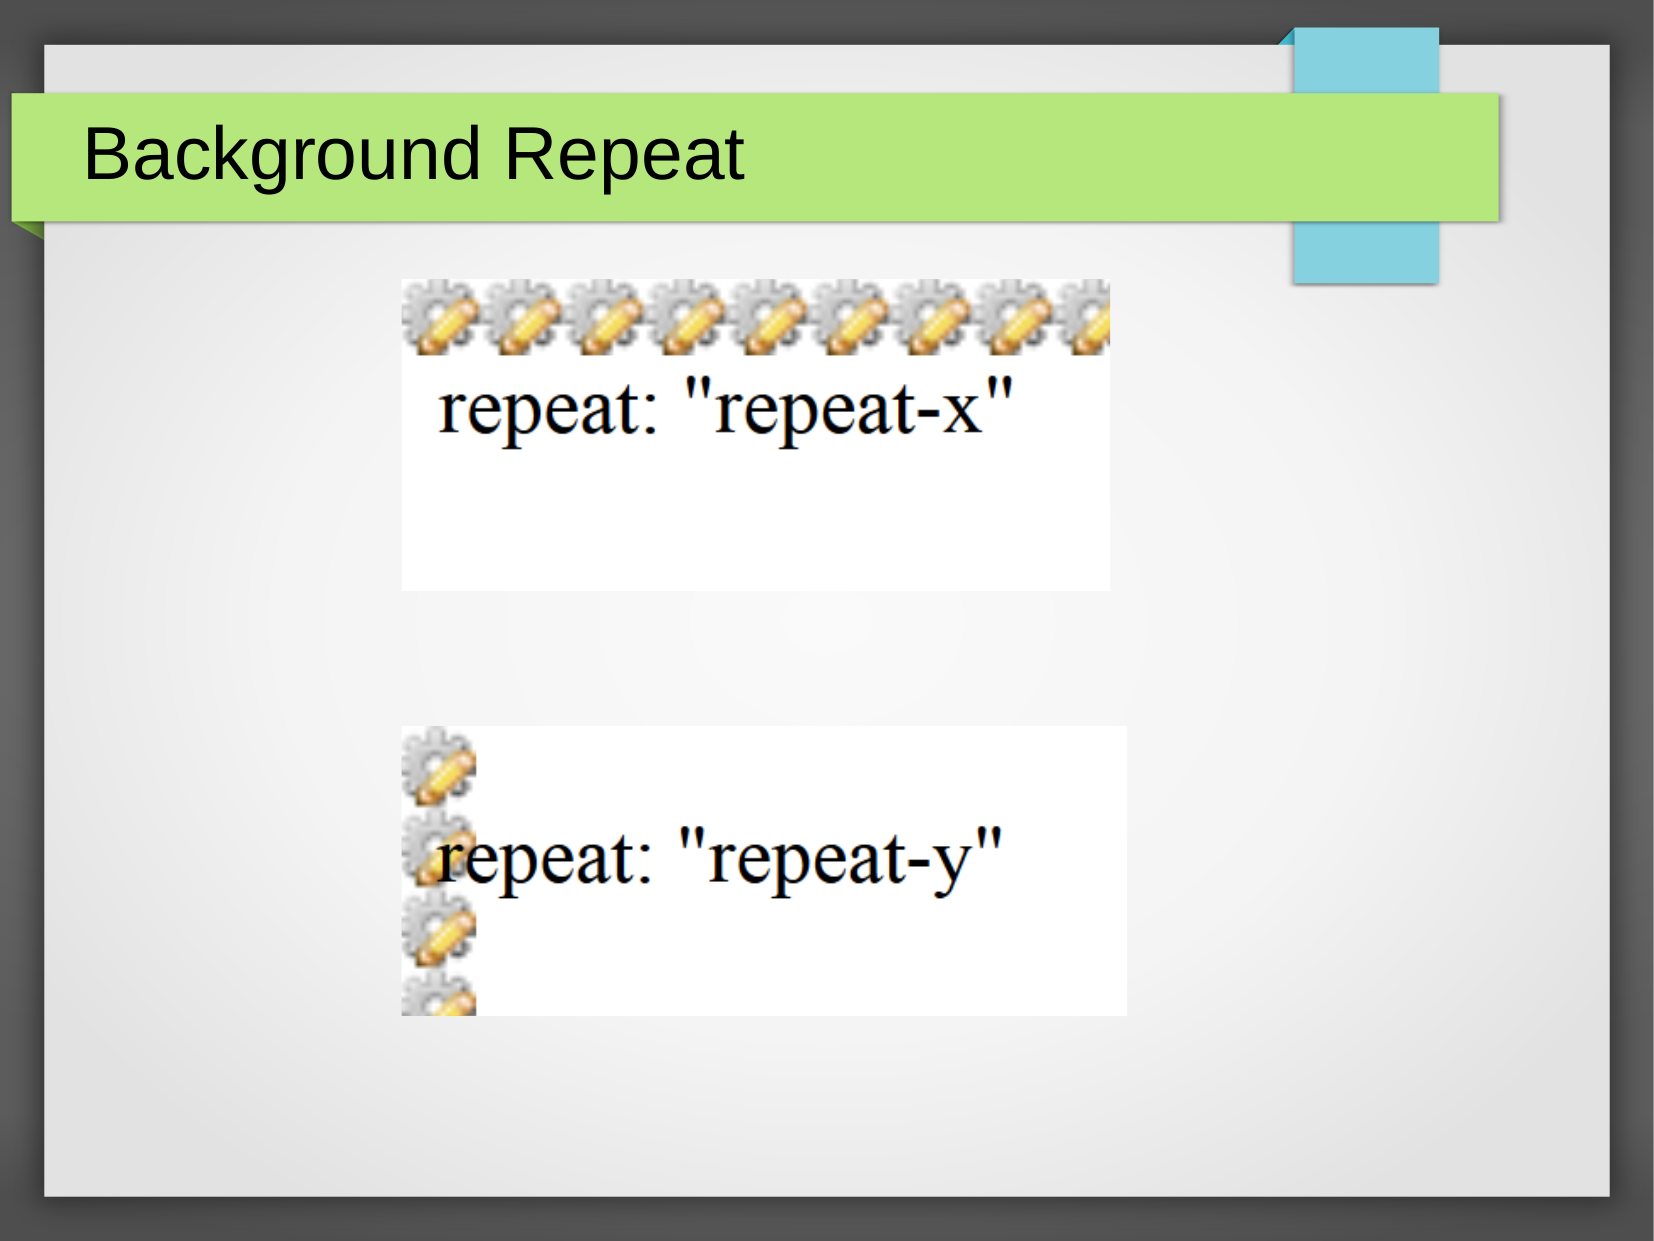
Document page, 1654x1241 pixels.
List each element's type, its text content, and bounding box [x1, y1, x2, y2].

title Background Repeat [82, 94, 1264, 213]
picture [0, 0, 1654, 1241]
